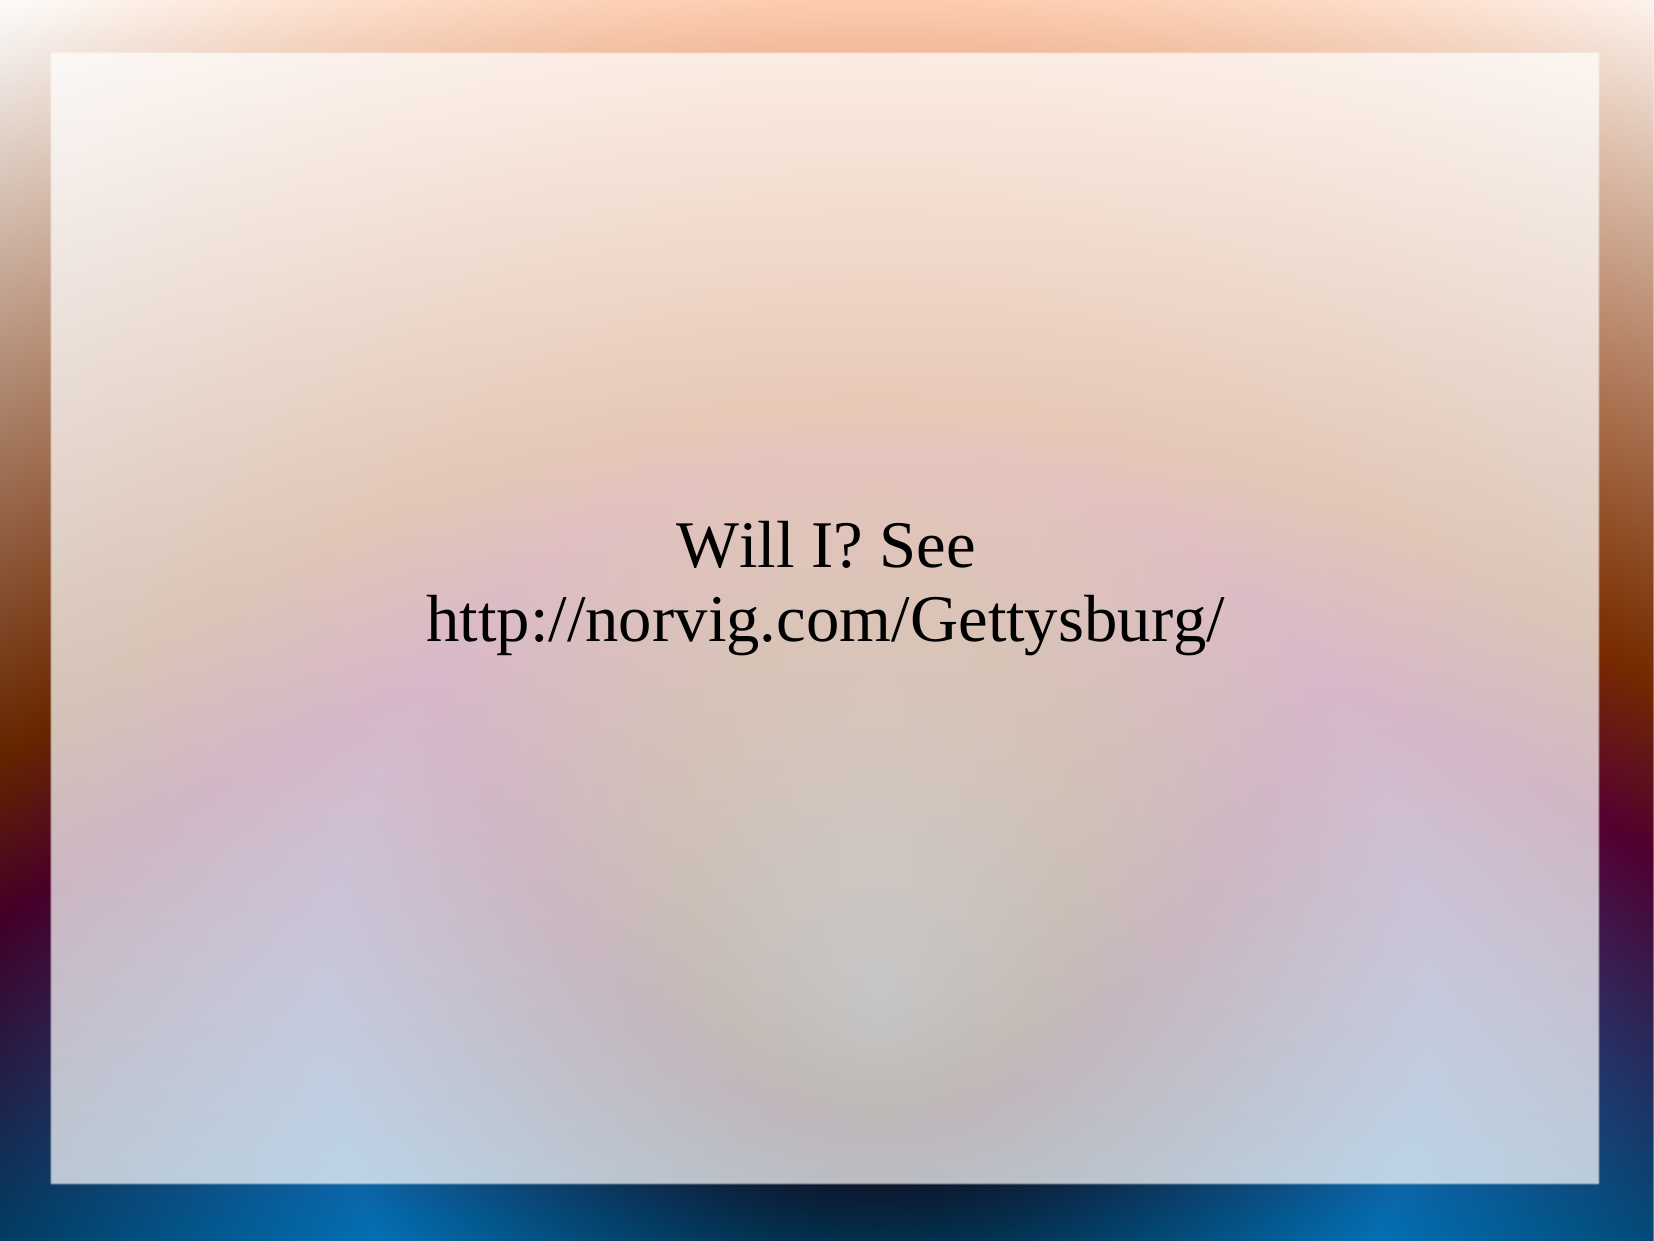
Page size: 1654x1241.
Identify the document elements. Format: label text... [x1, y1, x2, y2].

subtitle Will I? See http://norvig.com/Gettysburg/ [82, 55, 1571, 1109]
picture [0, 0, 1654, 1241]
